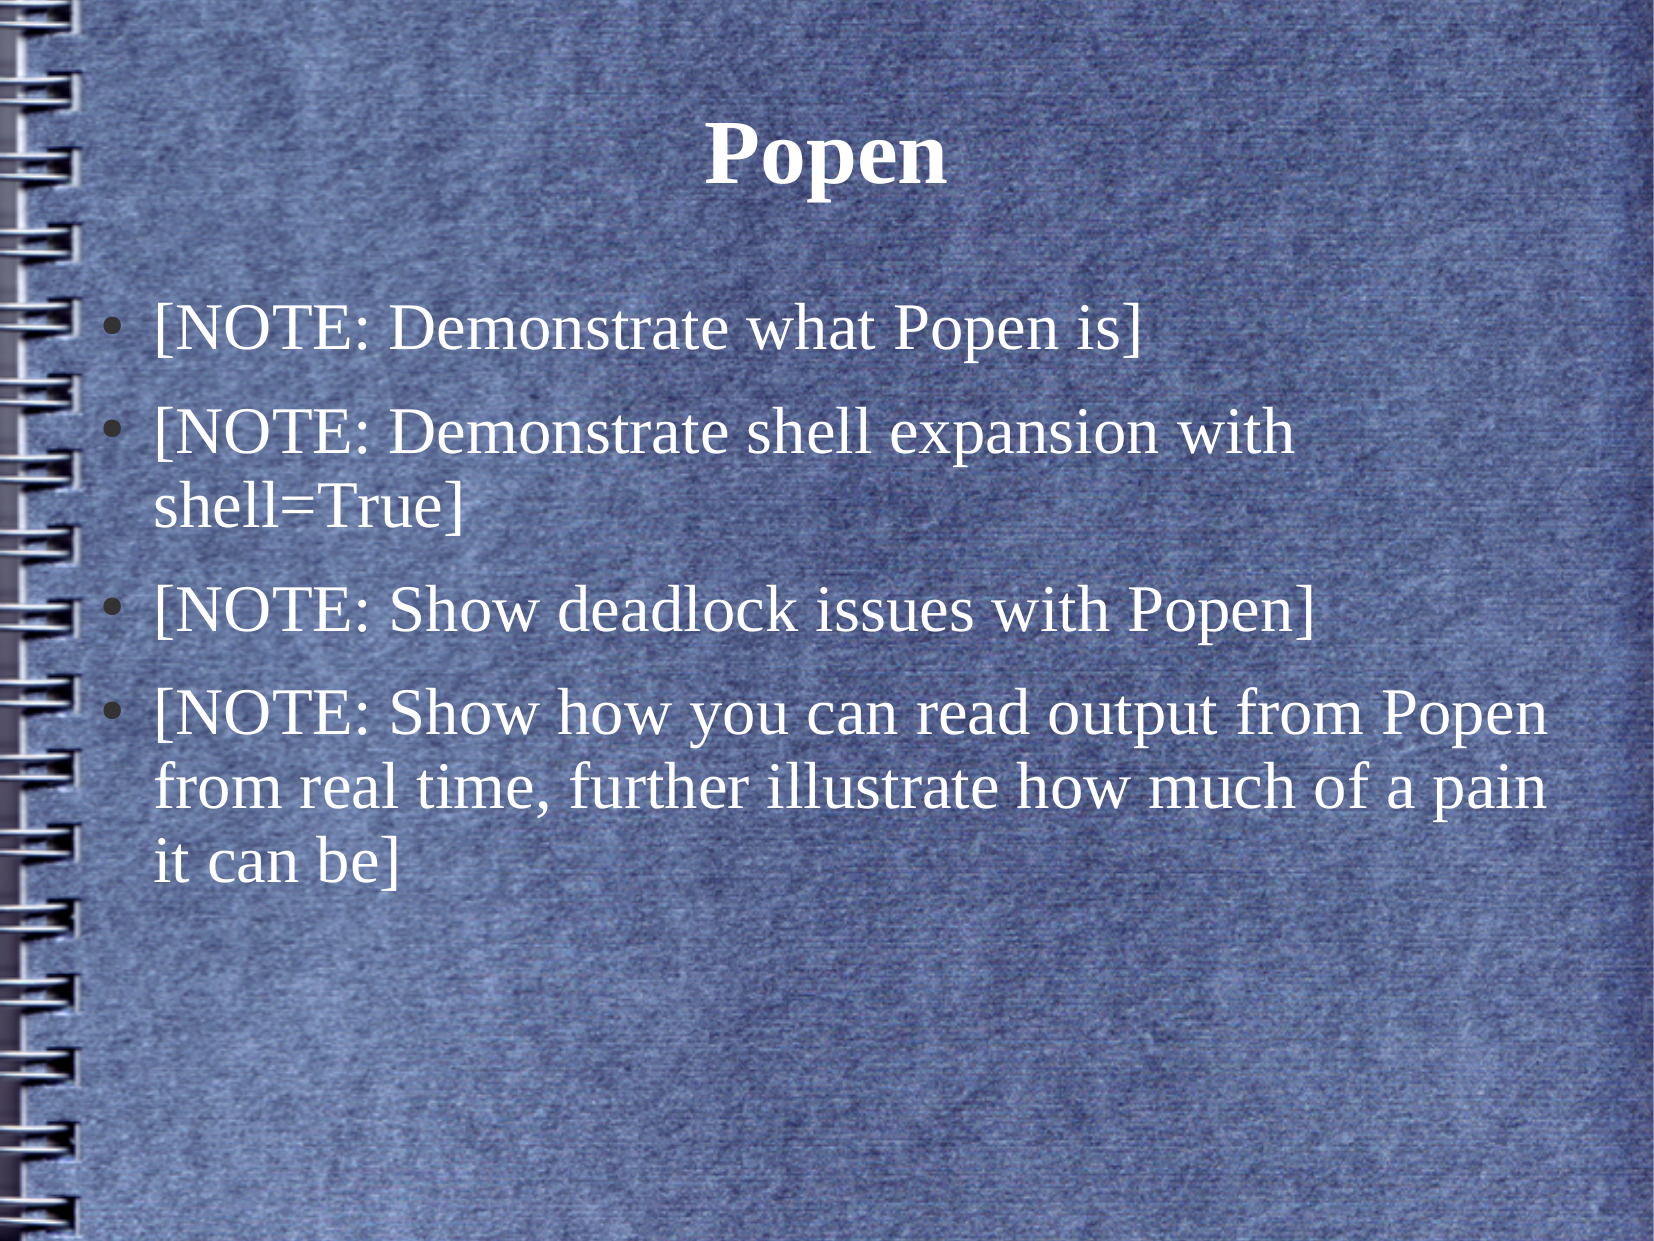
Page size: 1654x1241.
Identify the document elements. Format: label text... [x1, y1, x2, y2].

list [NOTE: Demonstrate what Popen is] [NOTE: Demonstrate shell expansion with shell=True] [NOTE: Show deadlock issues with Popen] [NOTE: Show how you can read output from Popen from real time, further illustrate how much of a pain it can be] [82, 290, 1571, 1109]
picture [0, 0, 1654, 1241]
title Popen [82, 49, 1571, 257]
